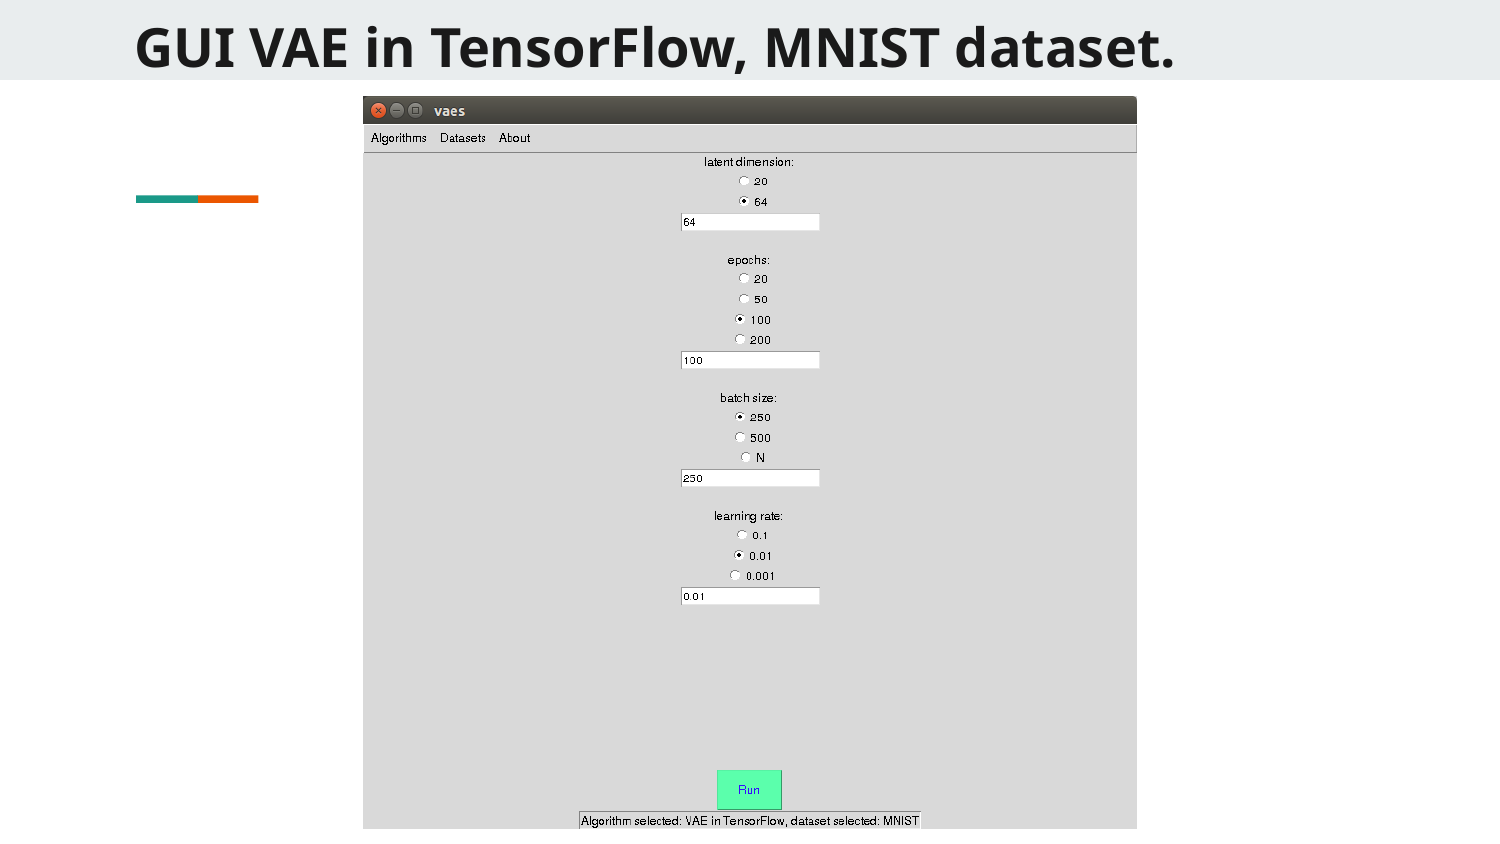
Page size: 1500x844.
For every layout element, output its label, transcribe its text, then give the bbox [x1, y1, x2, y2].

picture [363, 96, 1137, 829]
title GUI VAE in TensorFlow, MNIST dataset. [119, 0, 1381, 87]
